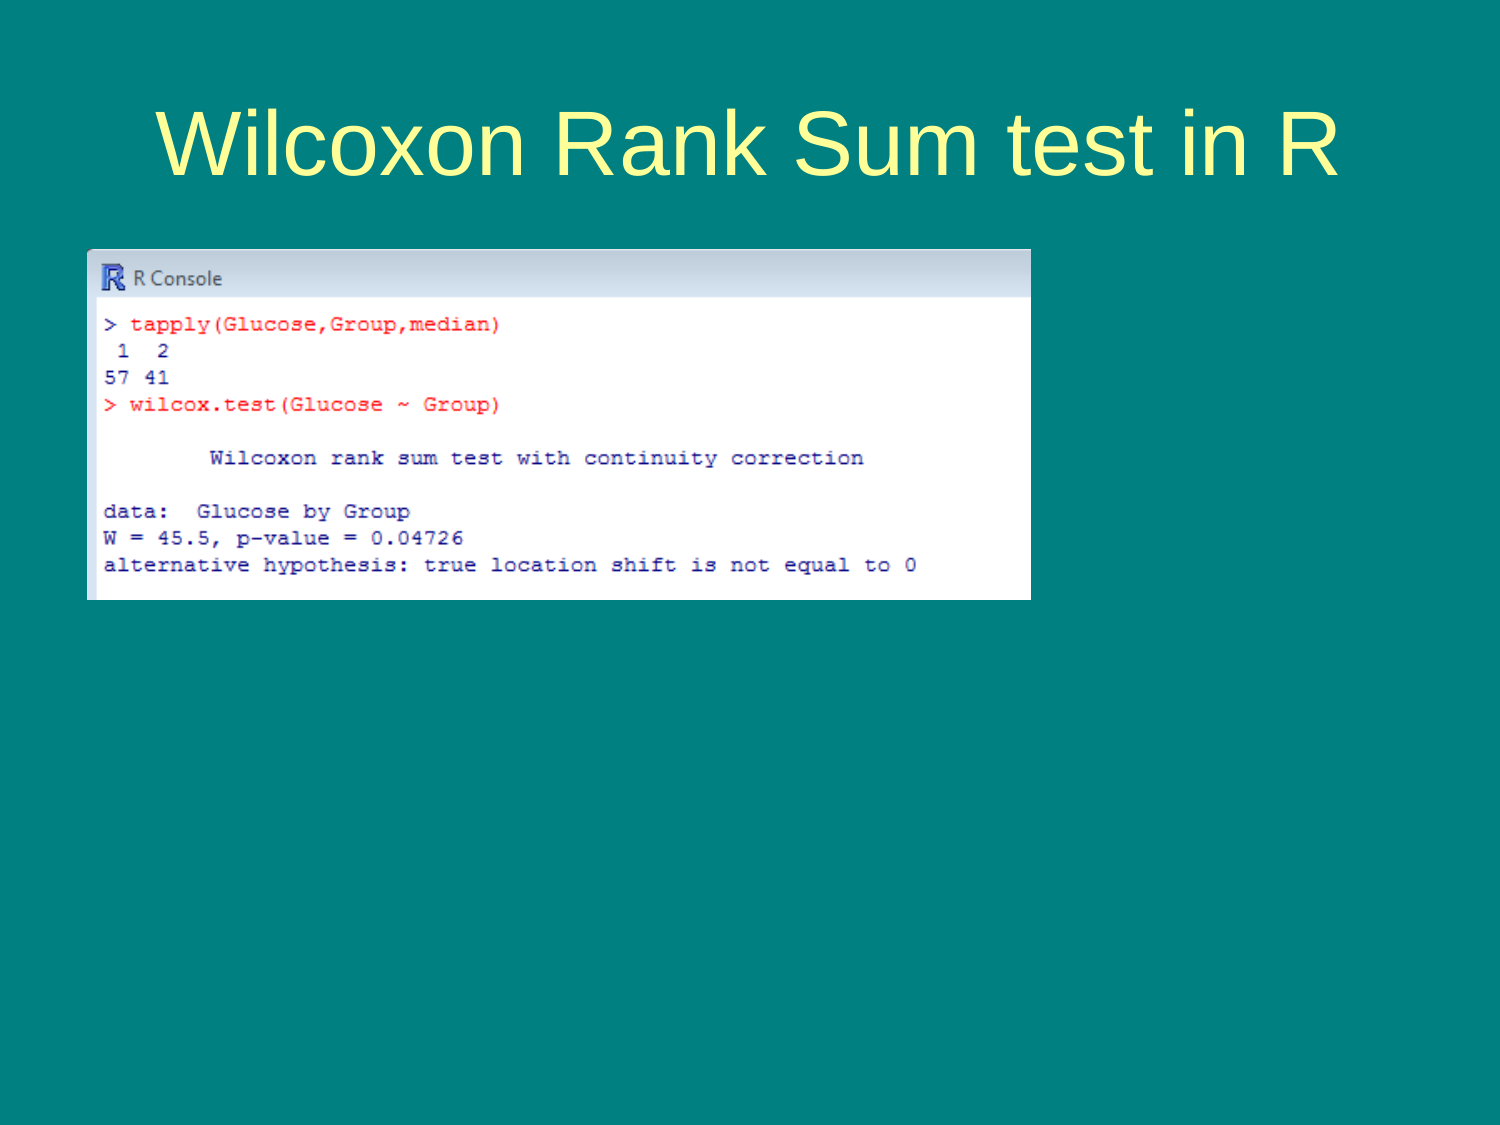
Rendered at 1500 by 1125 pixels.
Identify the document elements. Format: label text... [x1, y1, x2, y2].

title Wilcoxon Rank Sum test in R [75, 45, 1425, 233]
picture [87, 249, 1031, 600]
